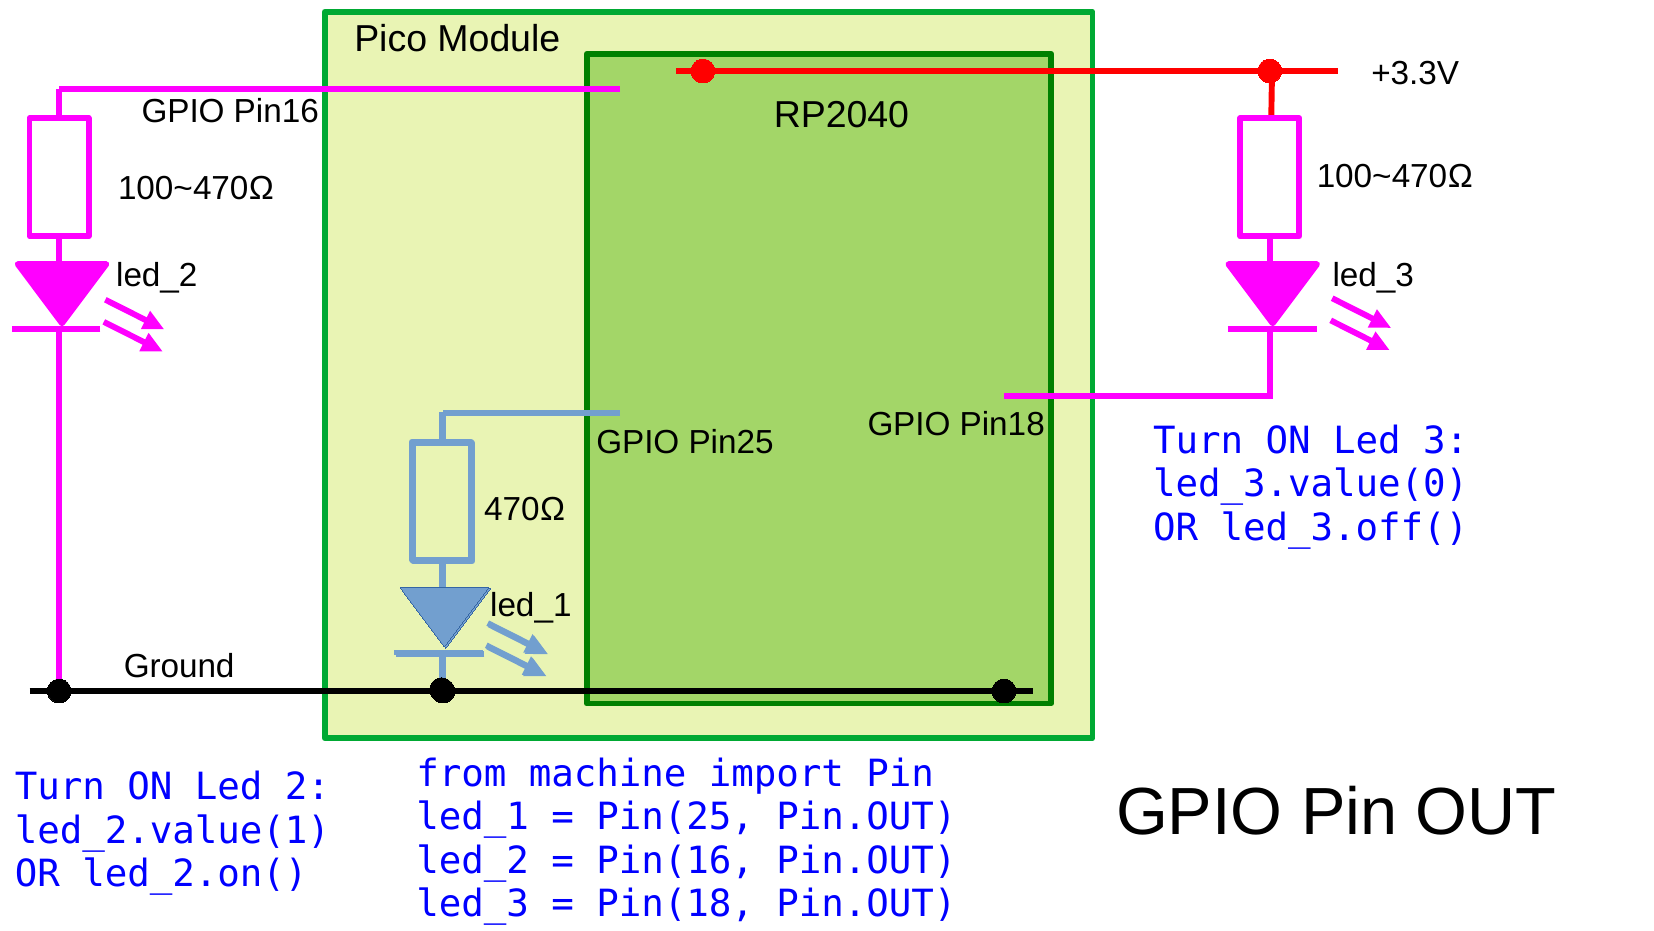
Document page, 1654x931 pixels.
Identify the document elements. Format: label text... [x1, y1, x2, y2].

text_box led_2 [116, 256, 199, 294]
text_box RP2040 [738, 93, 945, 136]
text_box [324, 11, 1093, 739]
text_box 100~470Ω [118, 169, 414, 207]
text_box [1228, 264, 1318, 324]
text_box Turn ON Led 2: led_2.value(1) OR led_2.on() [0, 757, 363, 915]
text_box [47, 679, 71, 703]
text_box Pico Module [354, 17, 562, 60]
text_box led_1 [490, 586, 573, 624]
text_box 100~470Ω [1316, 157, 1613, 195]
text_box Turn ON Led 3: led_3.value(0) OR led_3.off() [1138, 411, 1501, 568]
text_box led_3 [1332, 256, 1416, 294]
text_box 470Ω [484, 490, 780, 528]
text_box GPIO Pin16 [141, 92, 349, 130]
text_box from machine import Pin led_1 = Pin(25, Pin.OUT) led_2 = Pin(16, Pin.OUT) led_3 = Pin(18, Pin.OUT) [401, 744, 1417, 931]
text_box GPIO Pin25 [596, 423, 804, 461]
title GPIO Pin OUT [1116, 774, 1648, 924]
text_box +3.3V [1371, 54, 1498, 137]
text_box GPIO Pin18 [867, 405, 1075, 443]
text_box [1257, 59, 1282, 83]
text_box [17, 264, 107, 324]
text_box Ground [124, 647, 420, 686]
